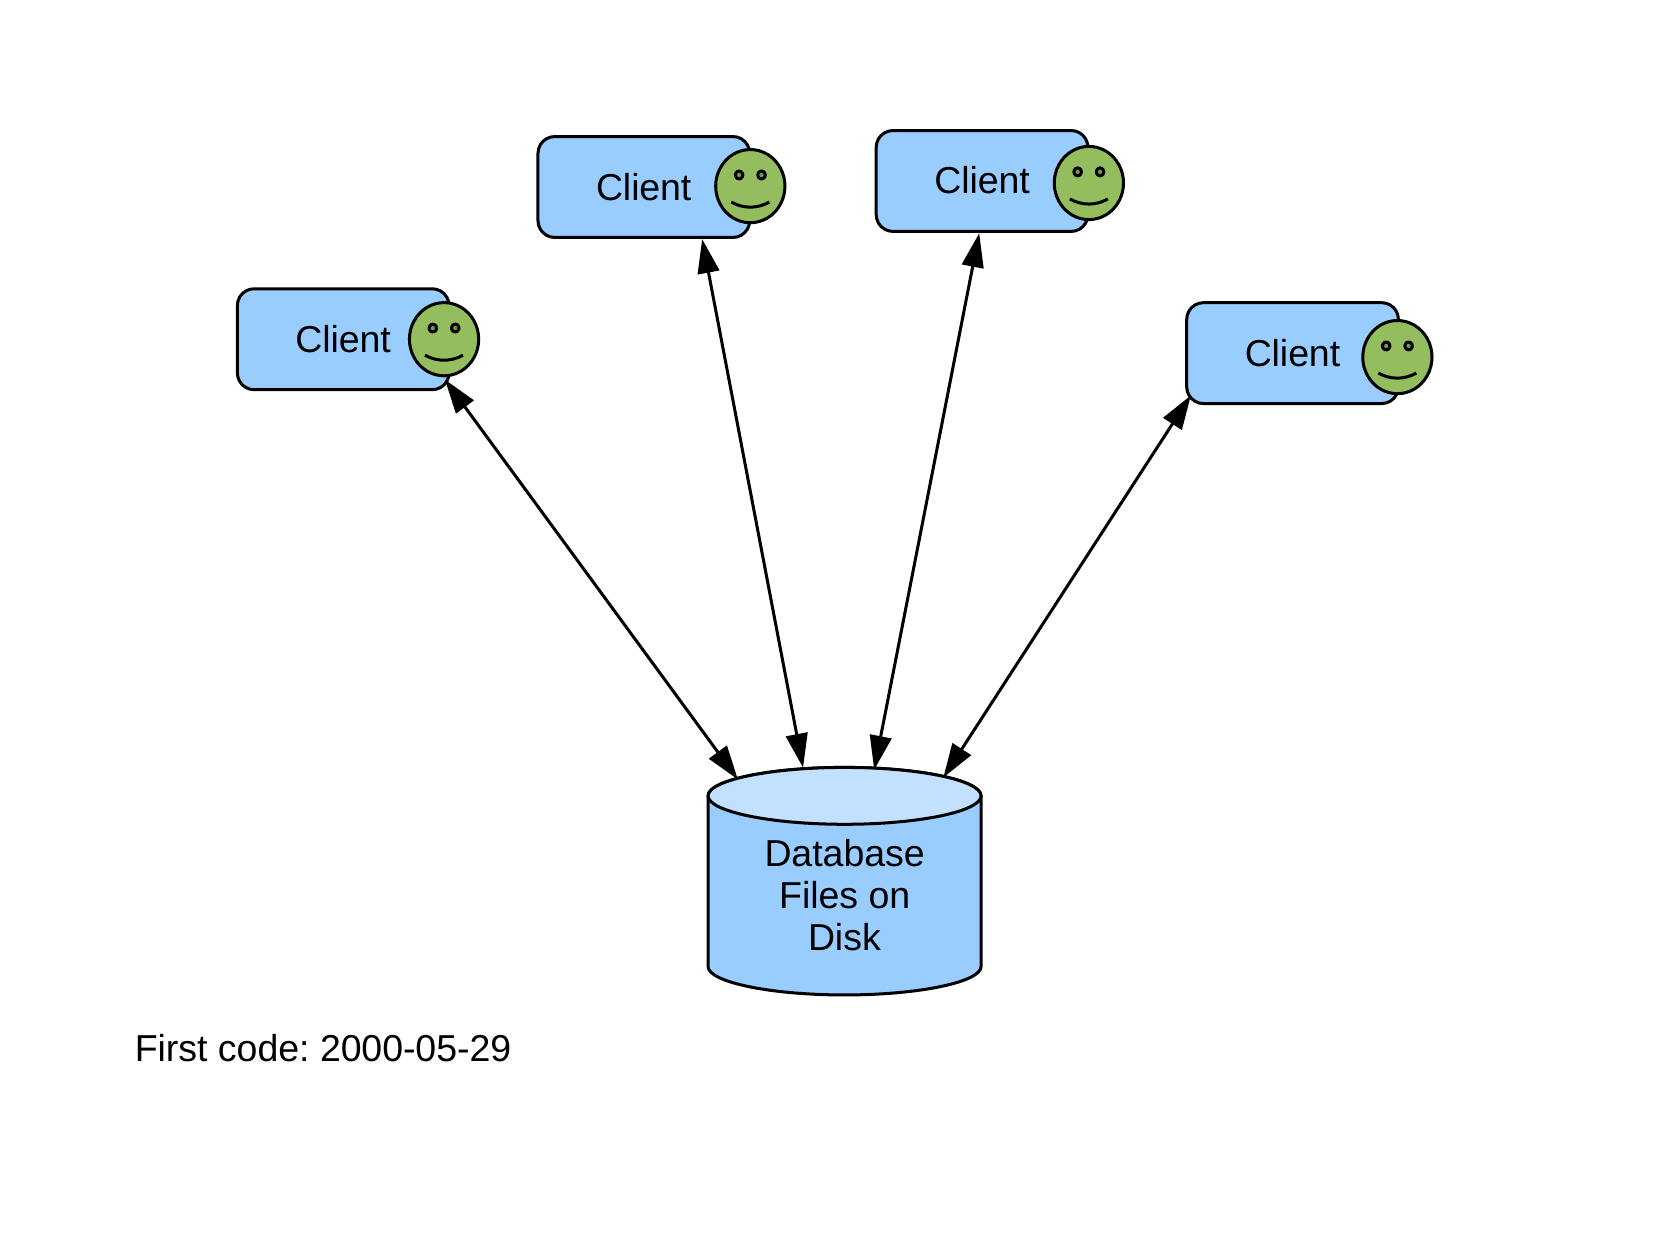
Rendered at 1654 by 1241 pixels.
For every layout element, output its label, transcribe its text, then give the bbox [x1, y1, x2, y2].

text_box Client [876, 130, 1088, 232]
text_box First code: 2000-05-29 [120, 1020, 527, 1077]
text_box [1054, 146, 1124, 220]
text_box Database Files on Disk [708, 797, 982, 995]
text_box [1362, 320, 1433, 394]
text_box Non-leaf pages hold only keys [708, 767, 982, 825]
text_box Client [237, 288, 449, 390]
text_box Client [537, 136, 750, 238]
text_box Client [1186, 302, 1399, 404]
text_box [409, 302, 479, 376]
text_box [715, 149, 785, 223]
